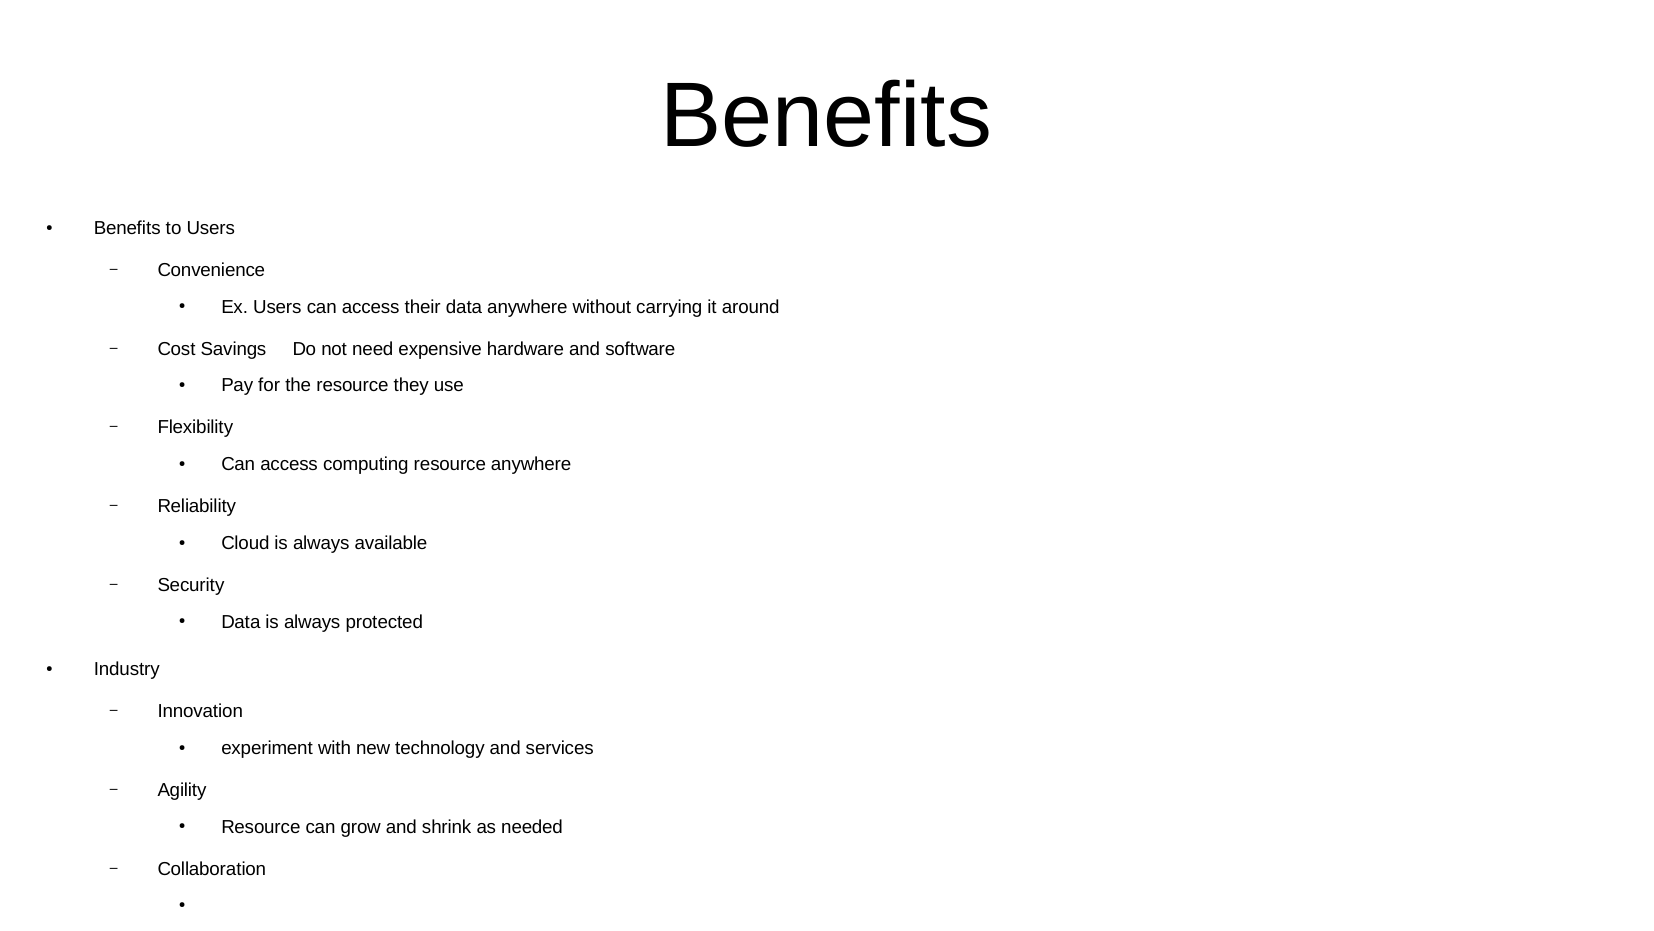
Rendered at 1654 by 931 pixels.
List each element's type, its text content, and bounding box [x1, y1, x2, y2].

title Benefits [82, 37, 1571, 193]
list Benefits to Users Convenience Ex. Users can access their data anywhere without carrying it around Cost Savings Do not need expensive hardware and software Pay for the resource they use Flexibility Can access computing resource anywhere Reliability Cloud is always available Security Data is always protected Industry Innovation experiment with new technology and services Agility Resource can grow and shrink as needed Collaboration [30, 217, 1571, 886]
